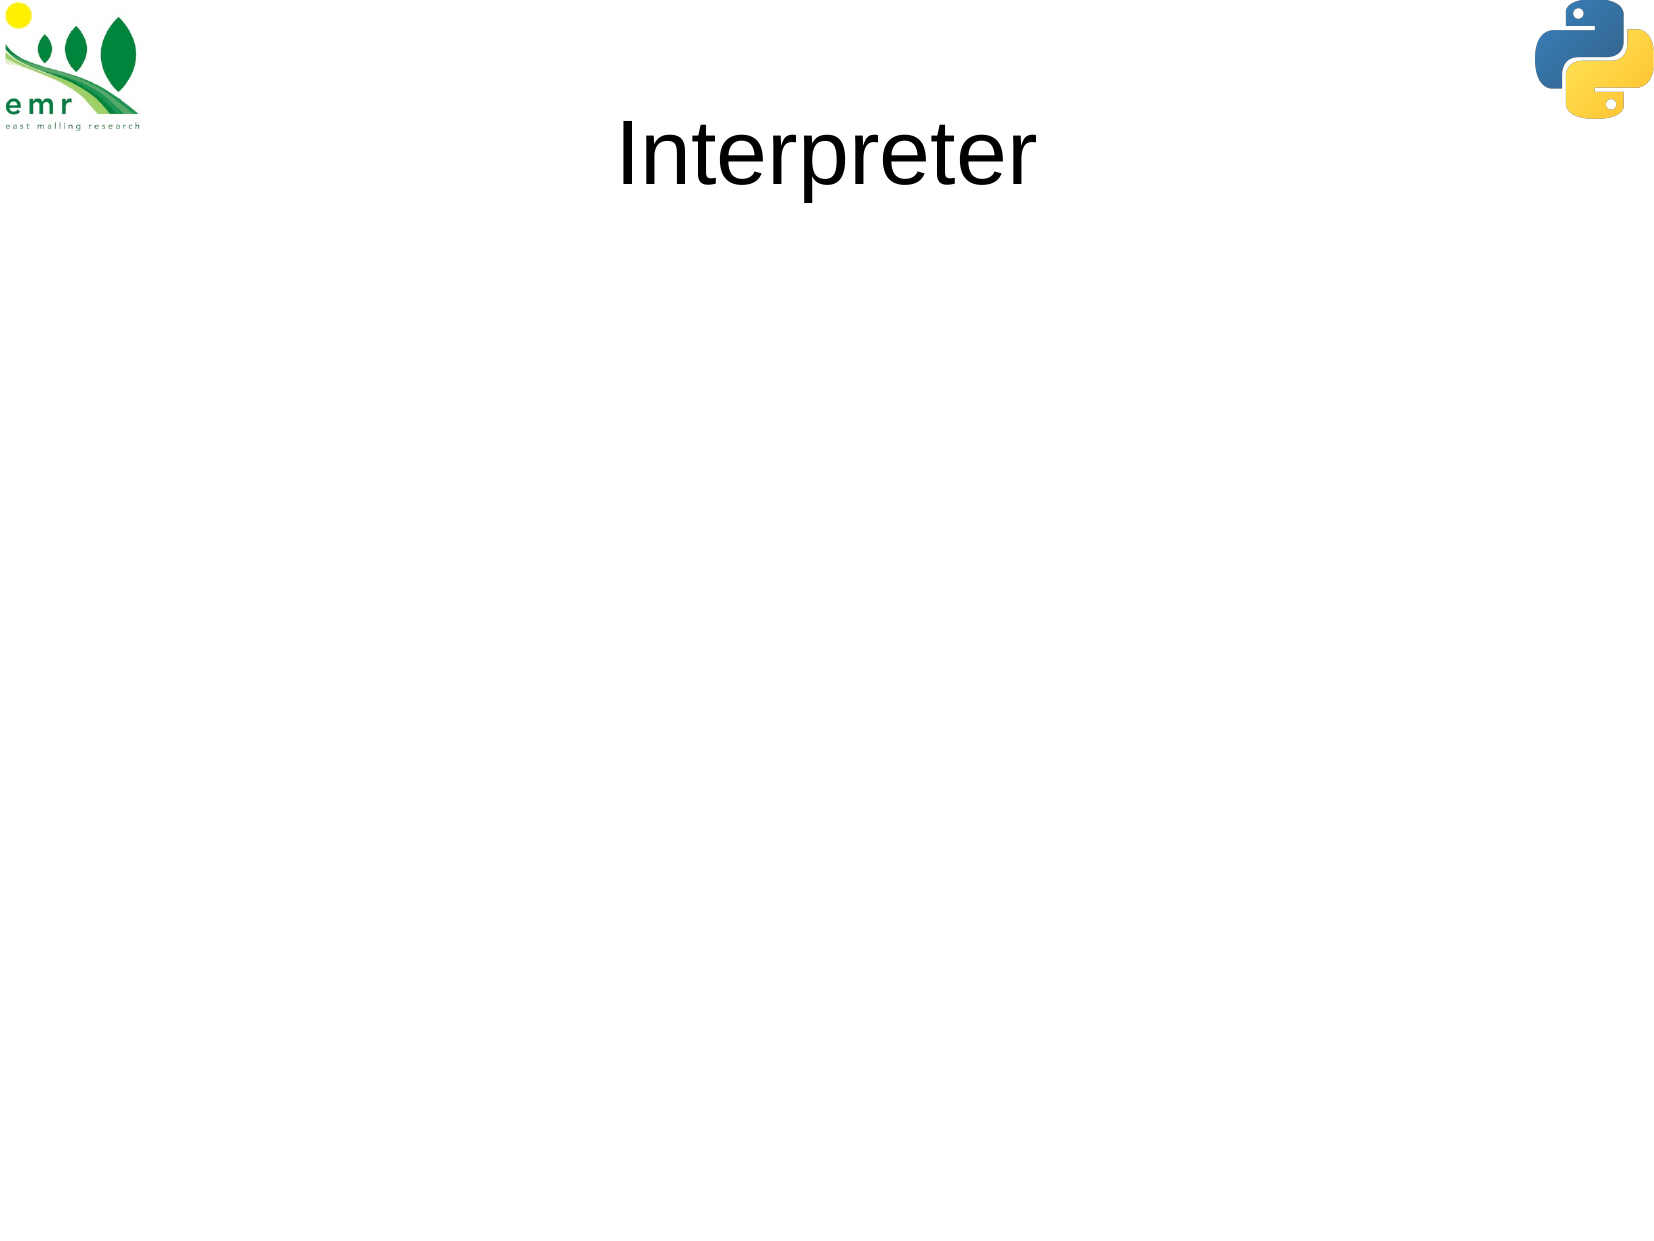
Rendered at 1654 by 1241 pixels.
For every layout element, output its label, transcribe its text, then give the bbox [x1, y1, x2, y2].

title Interpreter [82, 49, 1571, 257]
picture [0, 0, 142, 133]
picture [1535, 0, 1654, 119]
